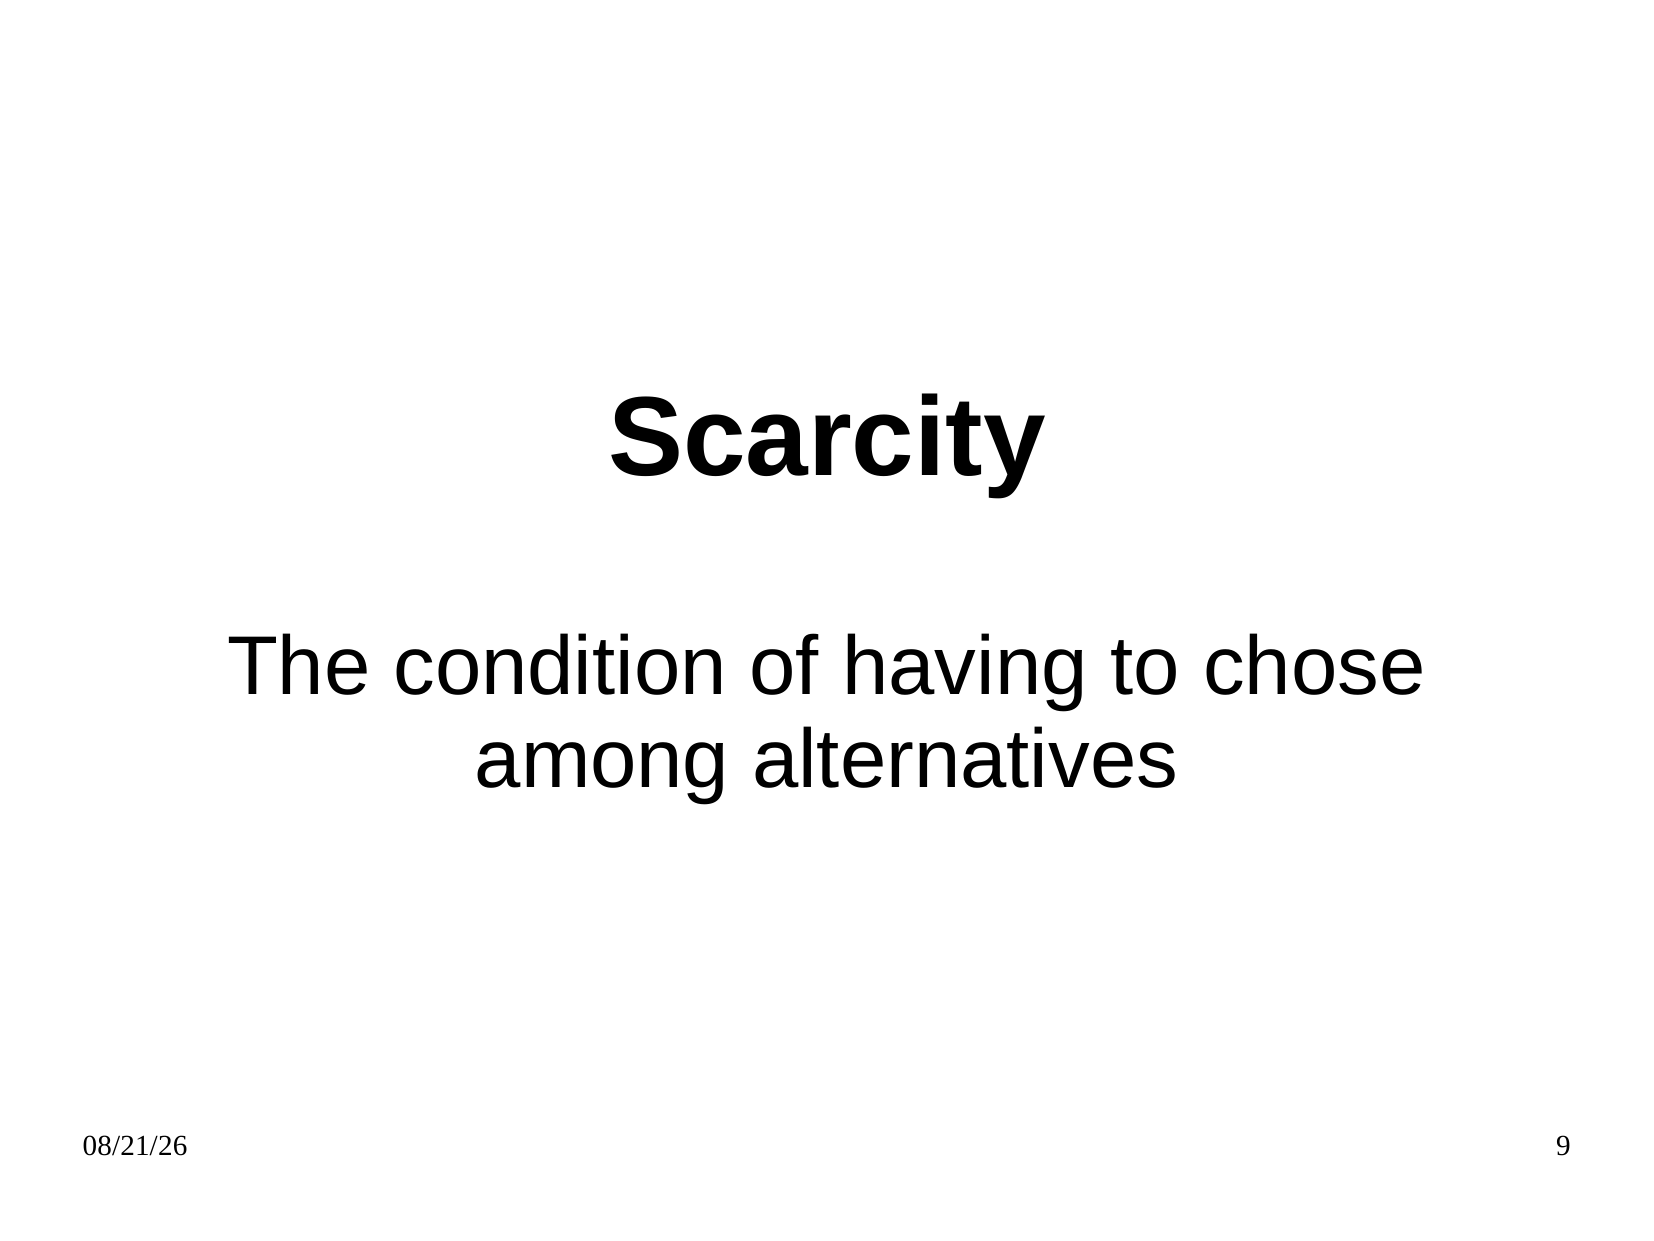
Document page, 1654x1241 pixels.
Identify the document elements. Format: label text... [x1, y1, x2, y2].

subtitle The condition of having to chose among alternatives [82, 525, 1571, 901]
title Scarcity [82, 332, 1571, 525]
